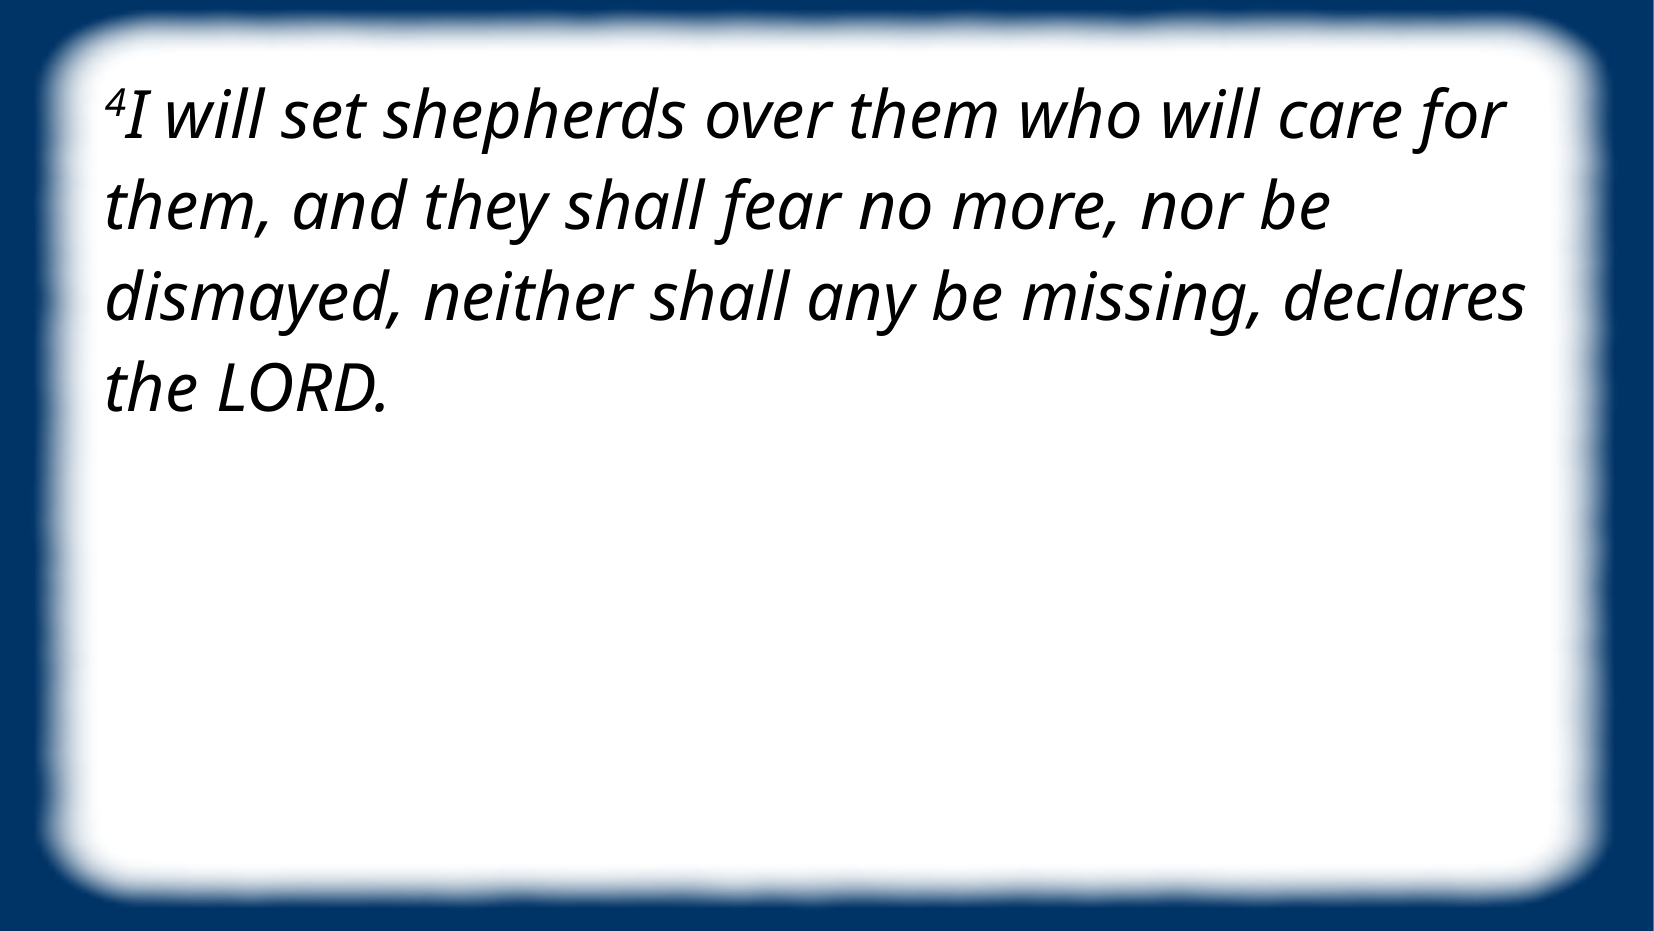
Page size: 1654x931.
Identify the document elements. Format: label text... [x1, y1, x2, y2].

text_box 4I will set shepherds over them who will care for them, and they shall fear no more, nor be dismayed, neither shall any be missing, declares the LORD. [90, 60, 1561, 430]
picture [0, 0, 1654, 931]
